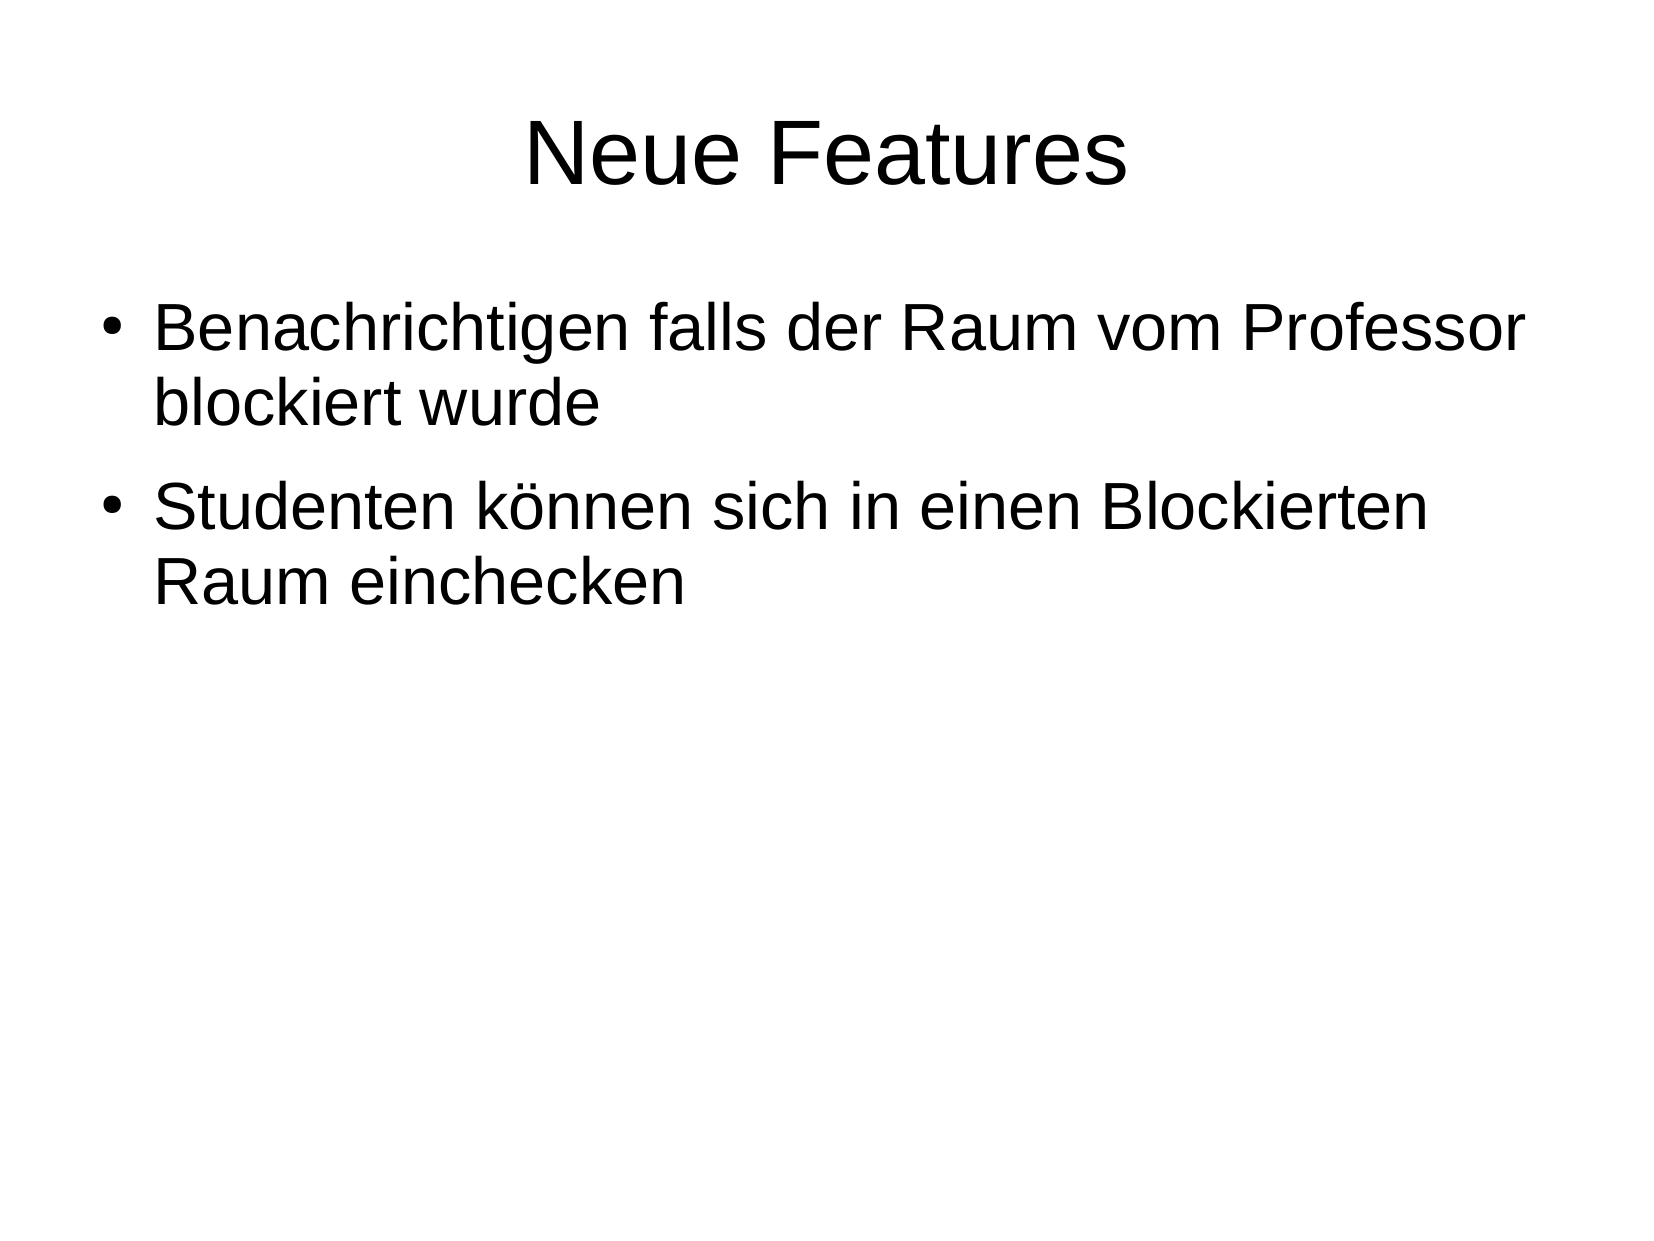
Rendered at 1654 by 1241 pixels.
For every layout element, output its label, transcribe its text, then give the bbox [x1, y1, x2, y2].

list Benachrichtigen falls der Raum vom Professor blockiert wurde Studenten können sich in einen Blockierten Raum einchecken [82, 290, 1571, 1109]
title Neue Features [82, 49, 1571, 257]
